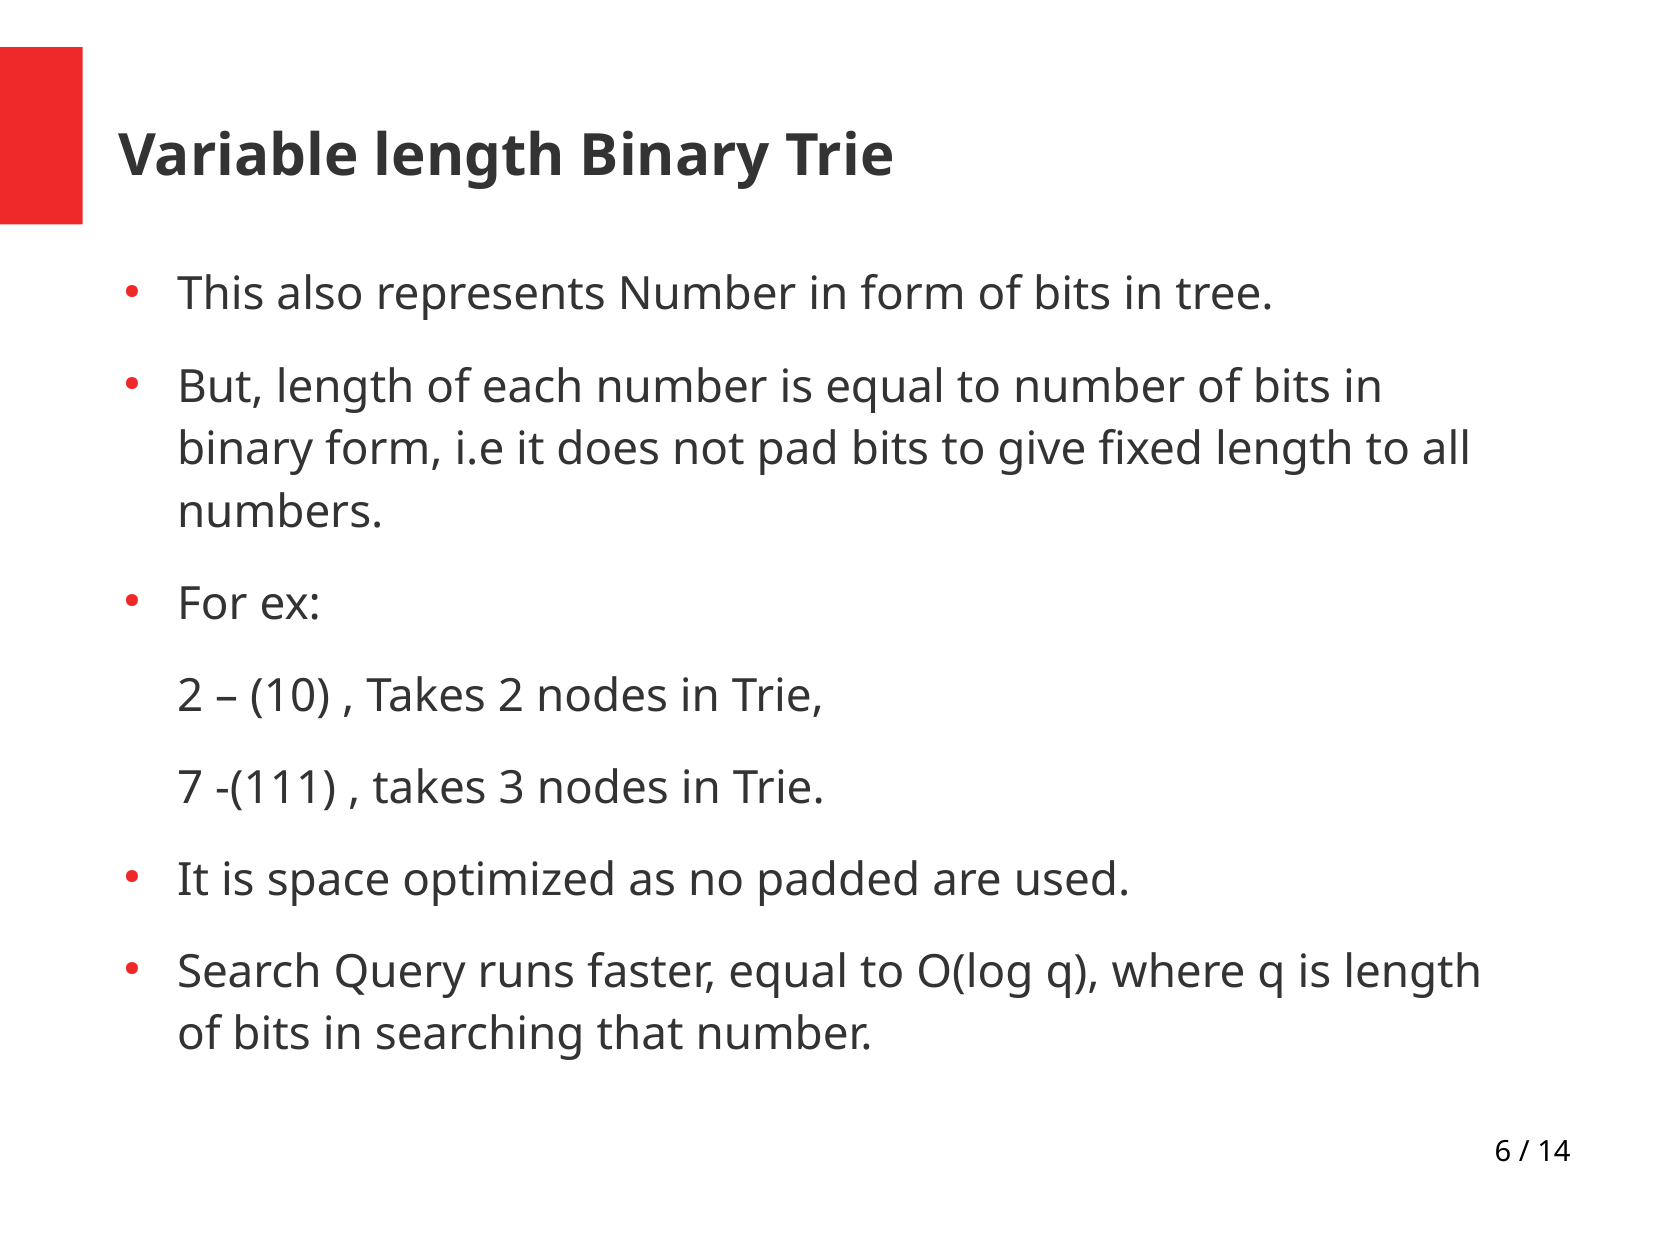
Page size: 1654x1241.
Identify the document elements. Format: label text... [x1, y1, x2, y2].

title Variable length Binary Trie [118, 49, 1571, 257]
list This also represents Number in form of bits in tree. But, length of each number is equal to number of bits in binary form, i.e it does not pad bits to give fixed length to all numbers. For ex: 2 – (10) , Takes 2 nodes in Trie, 7 -(111) , takes 3 nodes in Trie. It is space optimized as no padded are used. Search Query runs faster, equal to O(log q), where q is length of bits in searching that number. [106, 261, 1524, 981]
